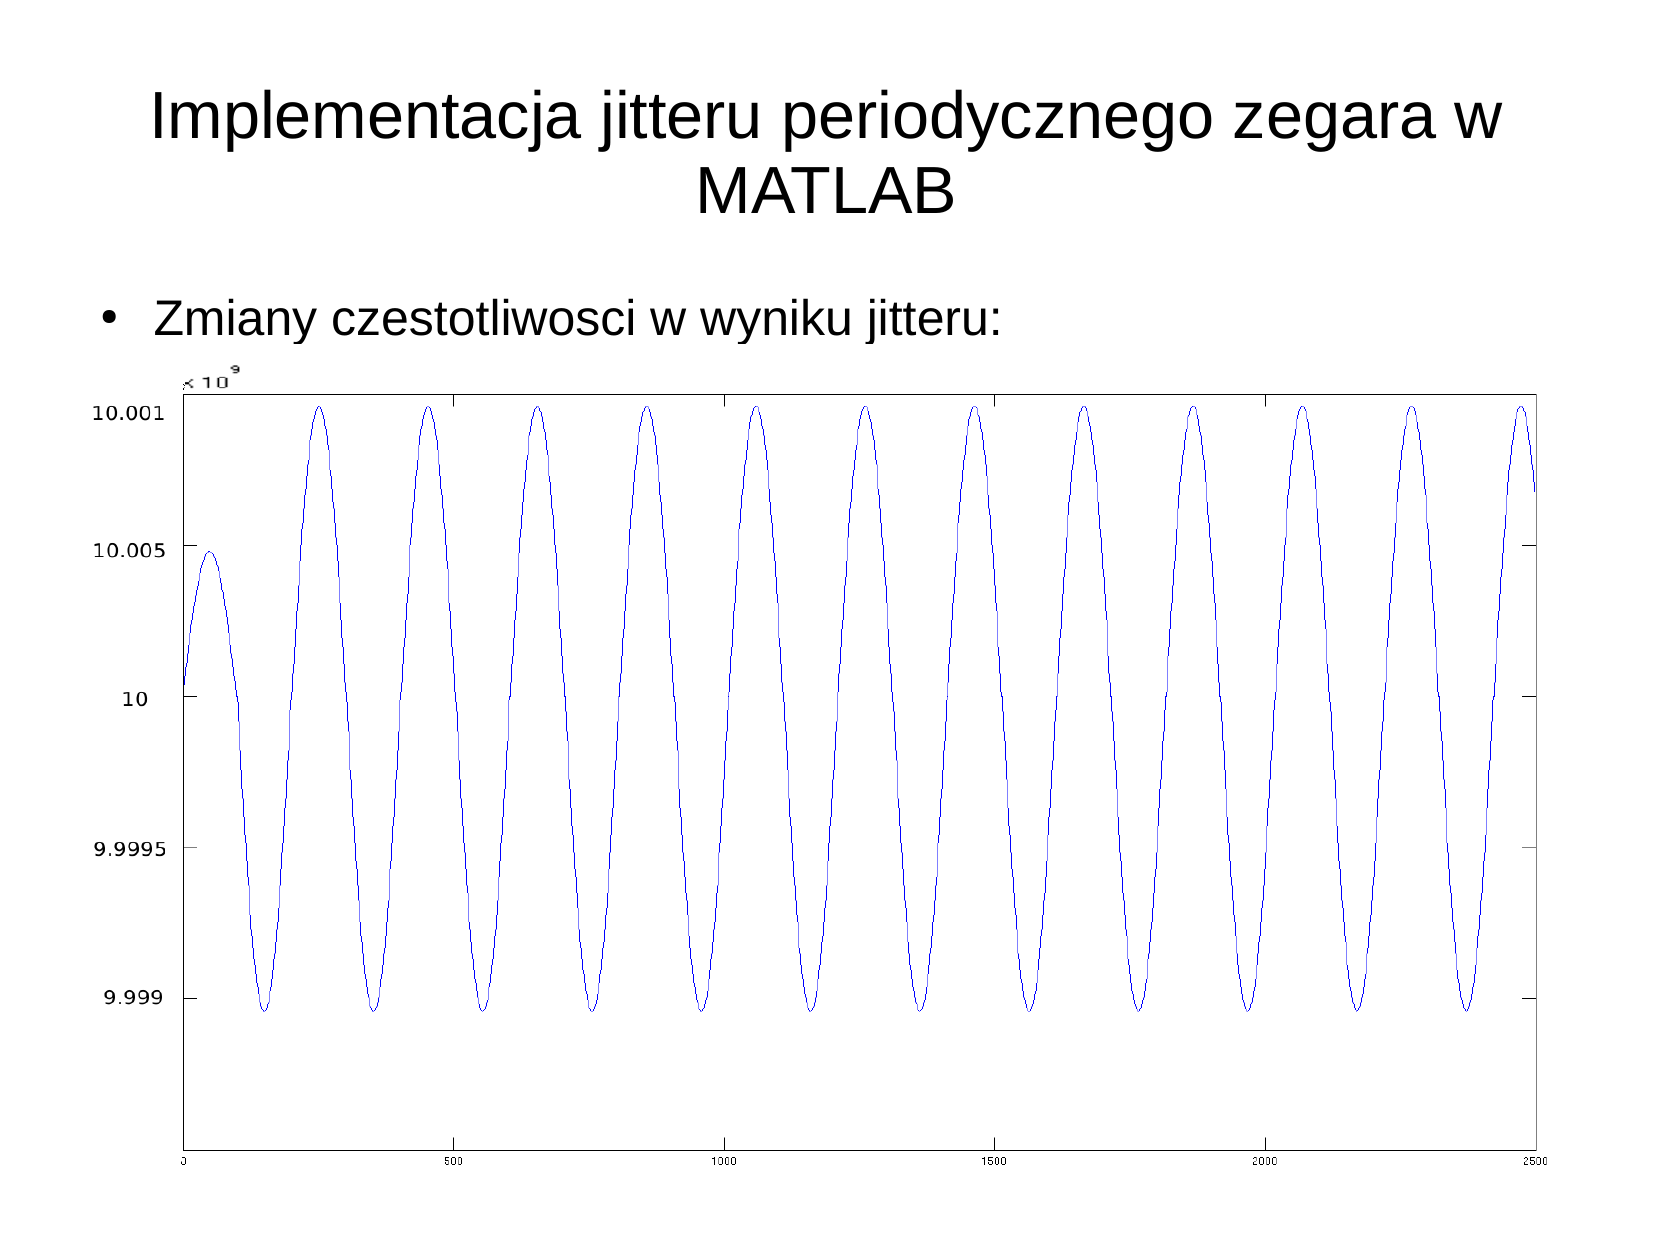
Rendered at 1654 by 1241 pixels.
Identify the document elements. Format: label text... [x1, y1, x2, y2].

title Implementacja jitteru periodycznego zegara w MATLAB [82, 49, 1571, 257]
picture [30, 344, 1576, 1216]
list Zmiany czestotliwosci w wyniku jitteru: [82, 290, 1571, 344]
